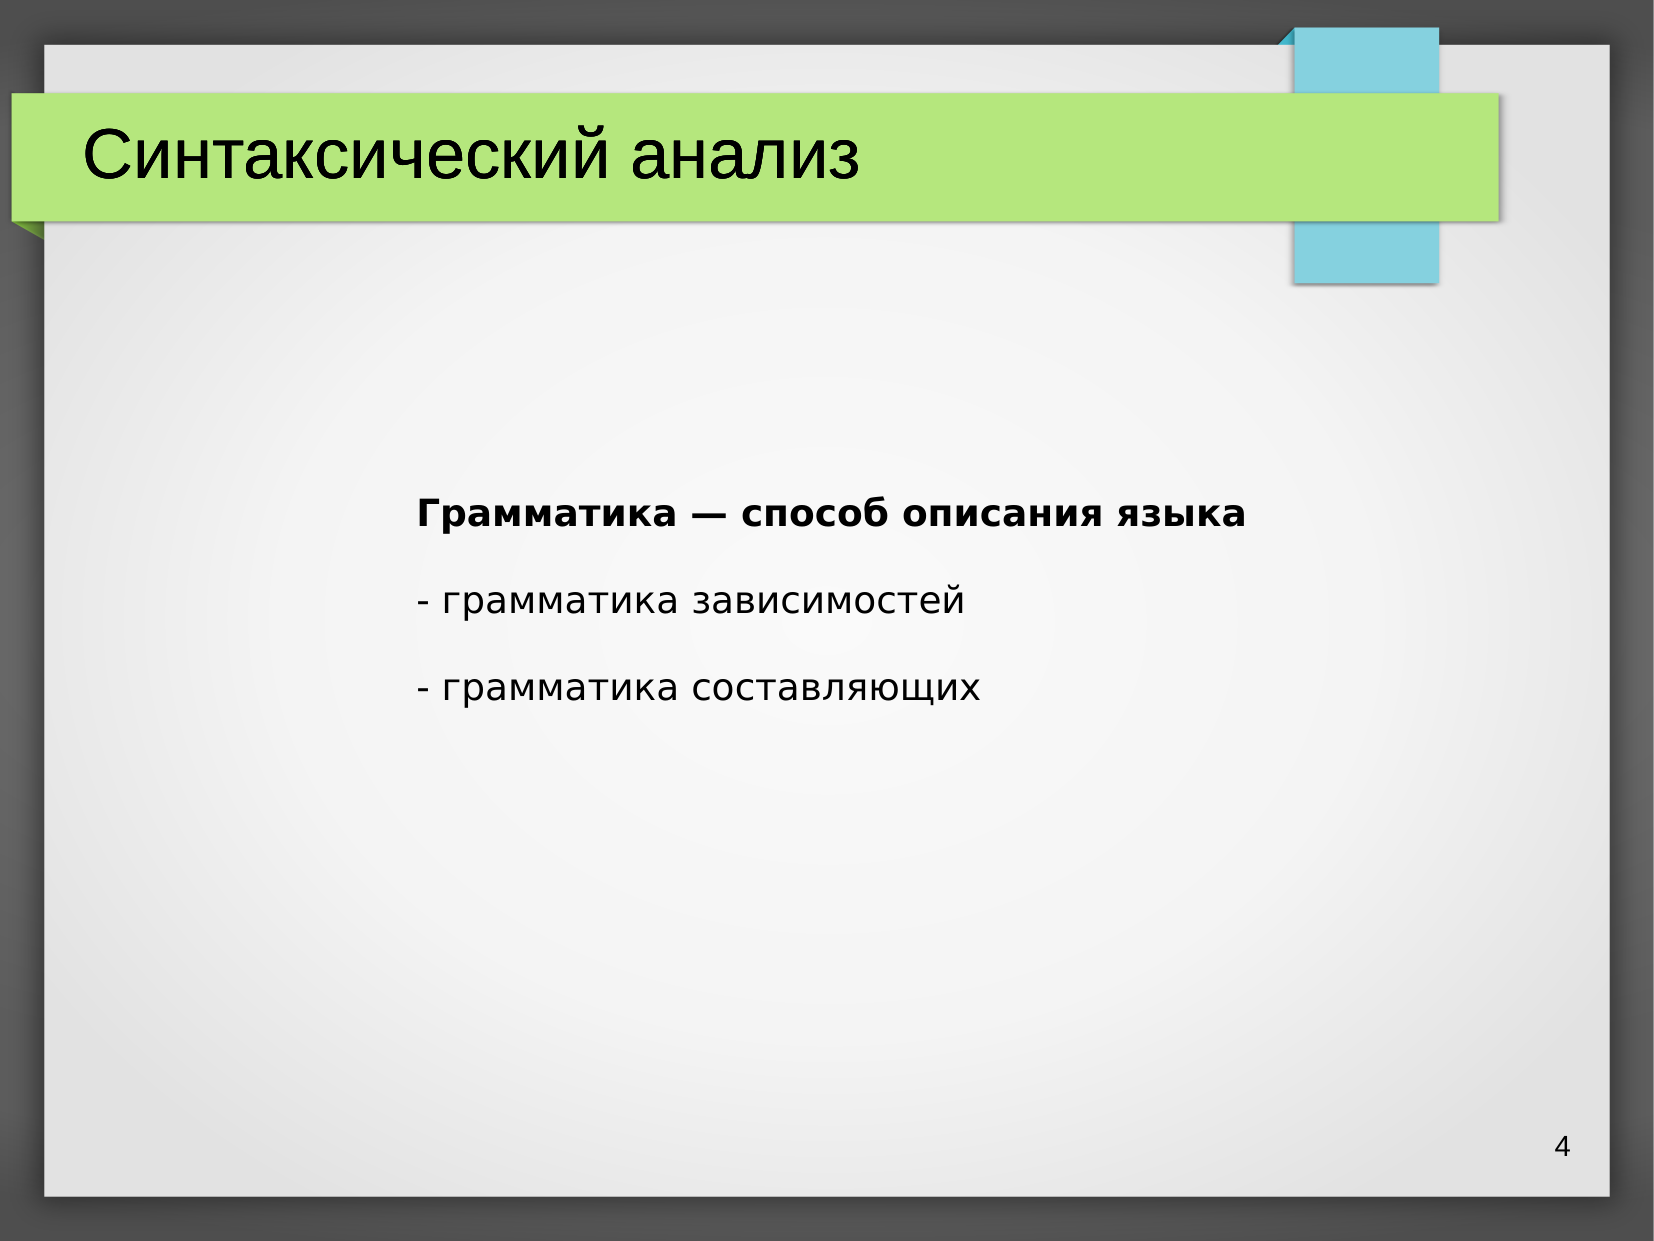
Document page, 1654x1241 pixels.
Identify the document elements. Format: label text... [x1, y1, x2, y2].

text_box Грамматика — способ описания языка - грамматика зависимостей - грамматика составляющих [401, 484, 1323, 804]
picture [0, 0, 1654, 1241]
title Синтаксический анализ [82, 114, 993, 194]
